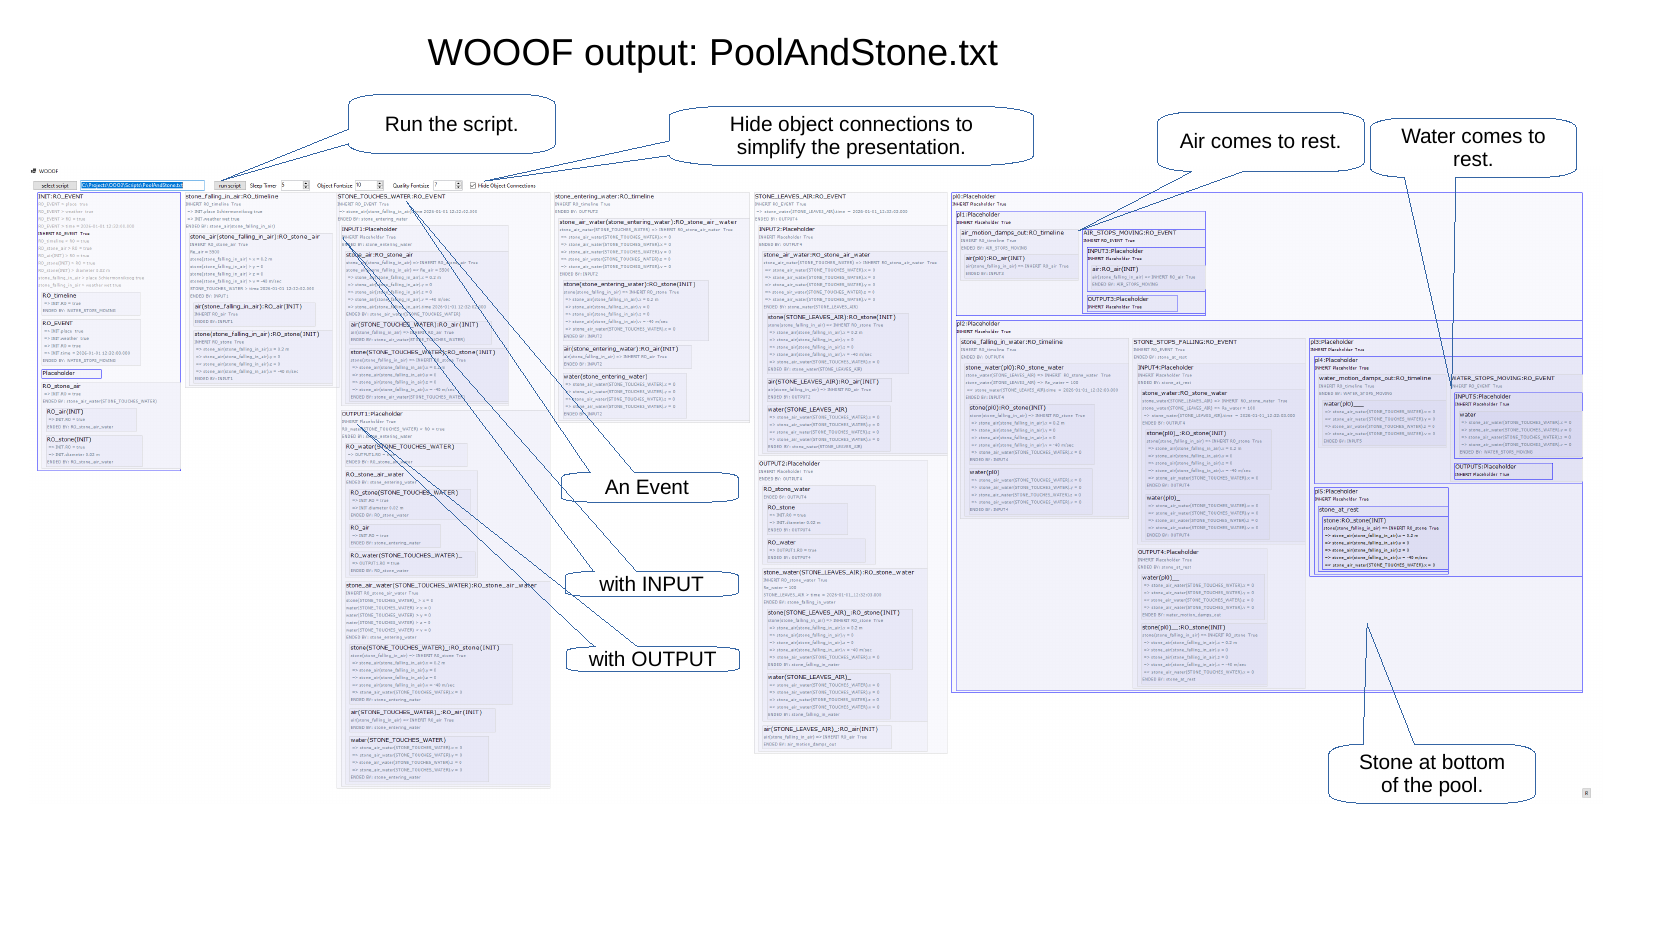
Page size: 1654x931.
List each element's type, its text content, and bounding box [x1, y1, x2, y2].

picture [29, 166, 1603, 804]
text_box WOOOF output: PoolAndStone.txt [412, 24, 1241, 82]
text_box with INPUT [343, 237, 739, 597]
text_box Run the script. [221, 94, 556, 181]
text_box Water comes to rest. [1370, 118, 1577, 389]
text_box Air comes to rest. [1078, 112, 1365, 231]
text_box with OUTPUT [357, 424, 740, 672]
text_box An Event [406, 201, 739, 503]
text_box Hide object connections to simplify the presentation. [484, 106, 1034, 182]
text_box Stone at bottom of the pool. [1328, 623, 1536, 804]
